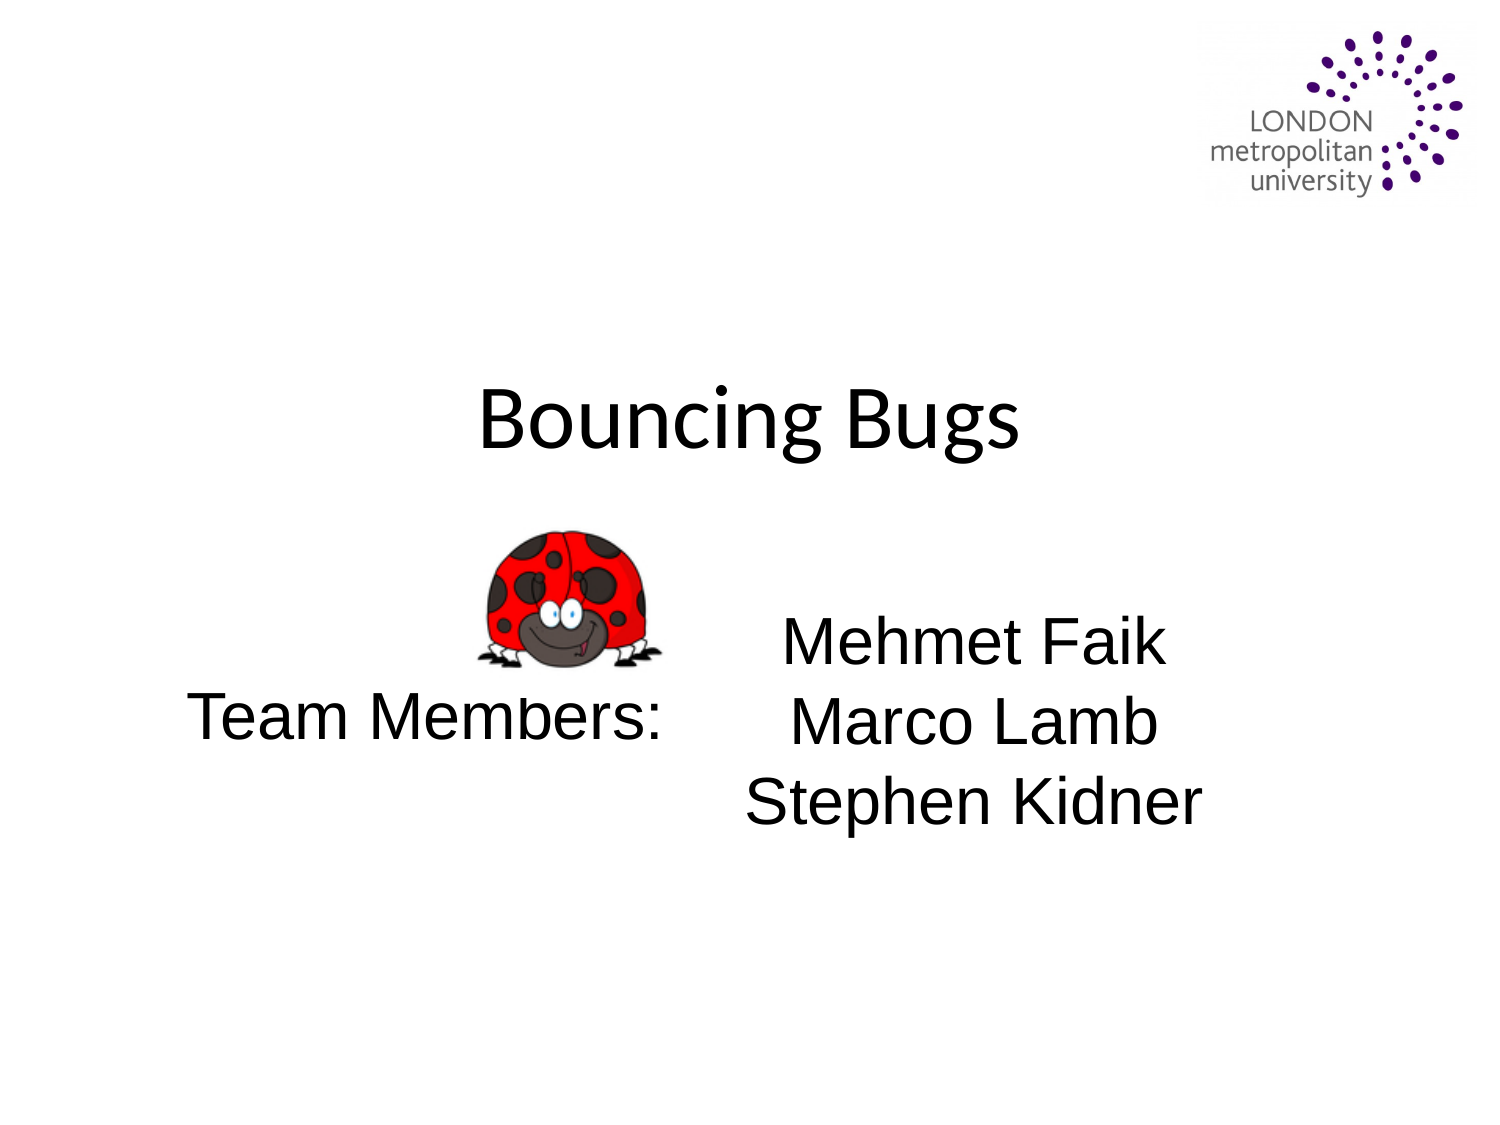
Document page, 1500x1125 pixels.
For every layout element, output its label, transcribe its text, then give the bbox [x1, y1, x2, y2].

picture [1197, 21, 1477, 207]
picture [472, 501, 668, 698]
title Bouncing Bugs [112, 349, 1388, 591]
subtitle Mehmet Faik Marco Lamb Stephen Kidner [620, 590, 1329, 857]
text_box Team Members: [171, 679, 680, 755]
